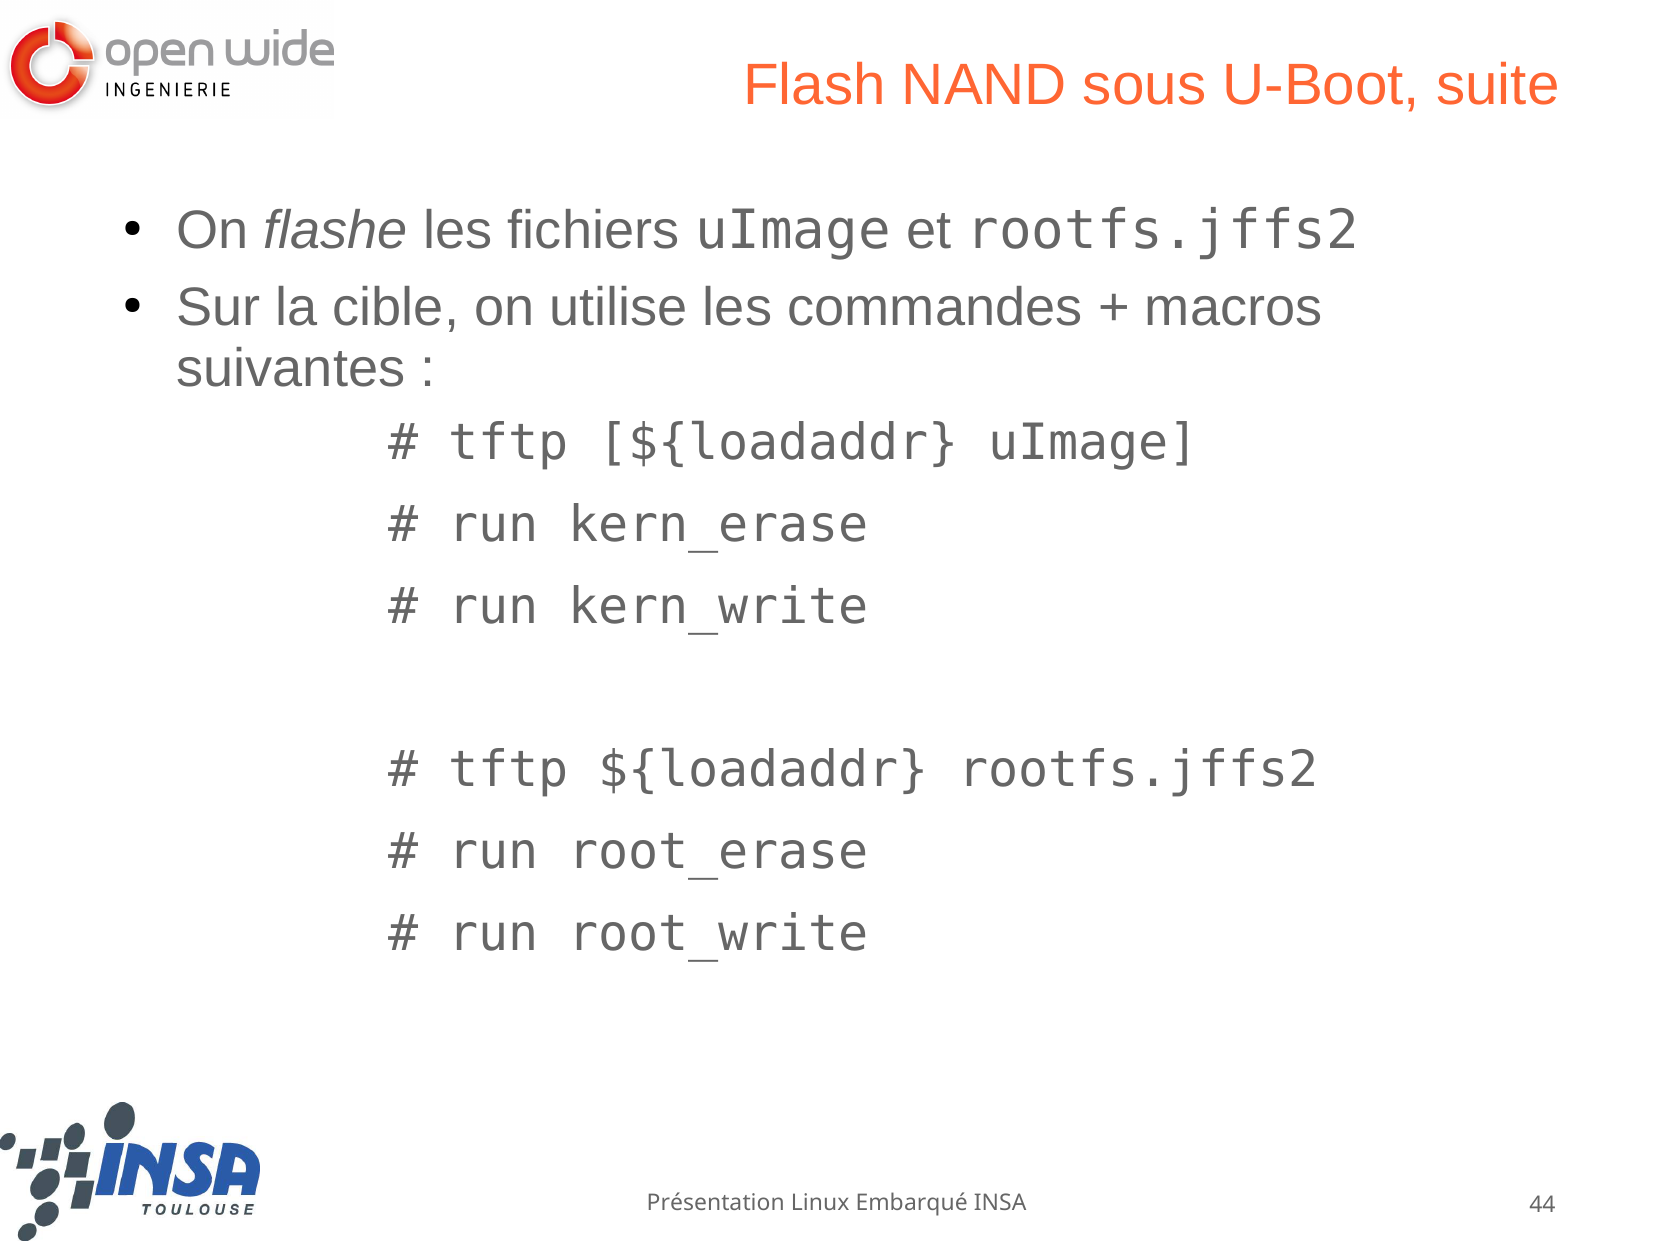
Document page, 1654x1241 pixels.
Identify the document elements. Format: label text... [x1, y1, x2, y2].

list On flashe les fichiers uImage et rootfs.jffs2 Sur la cible, on utilise les commandes + macros suivantes : # tftp [${loadaddr} uImage] # run kern_erase # run kern_write # tftp ${loadaddr} rootfs.jffs2 # run root_erase # run root_write [105, 198, 1518, 1069]
picture [0, 1102, 260, 1241]
title Flash NAND sous U-Boot, suite [602, 12, 1561, 157]
picture [0, 0, 334, 119]
